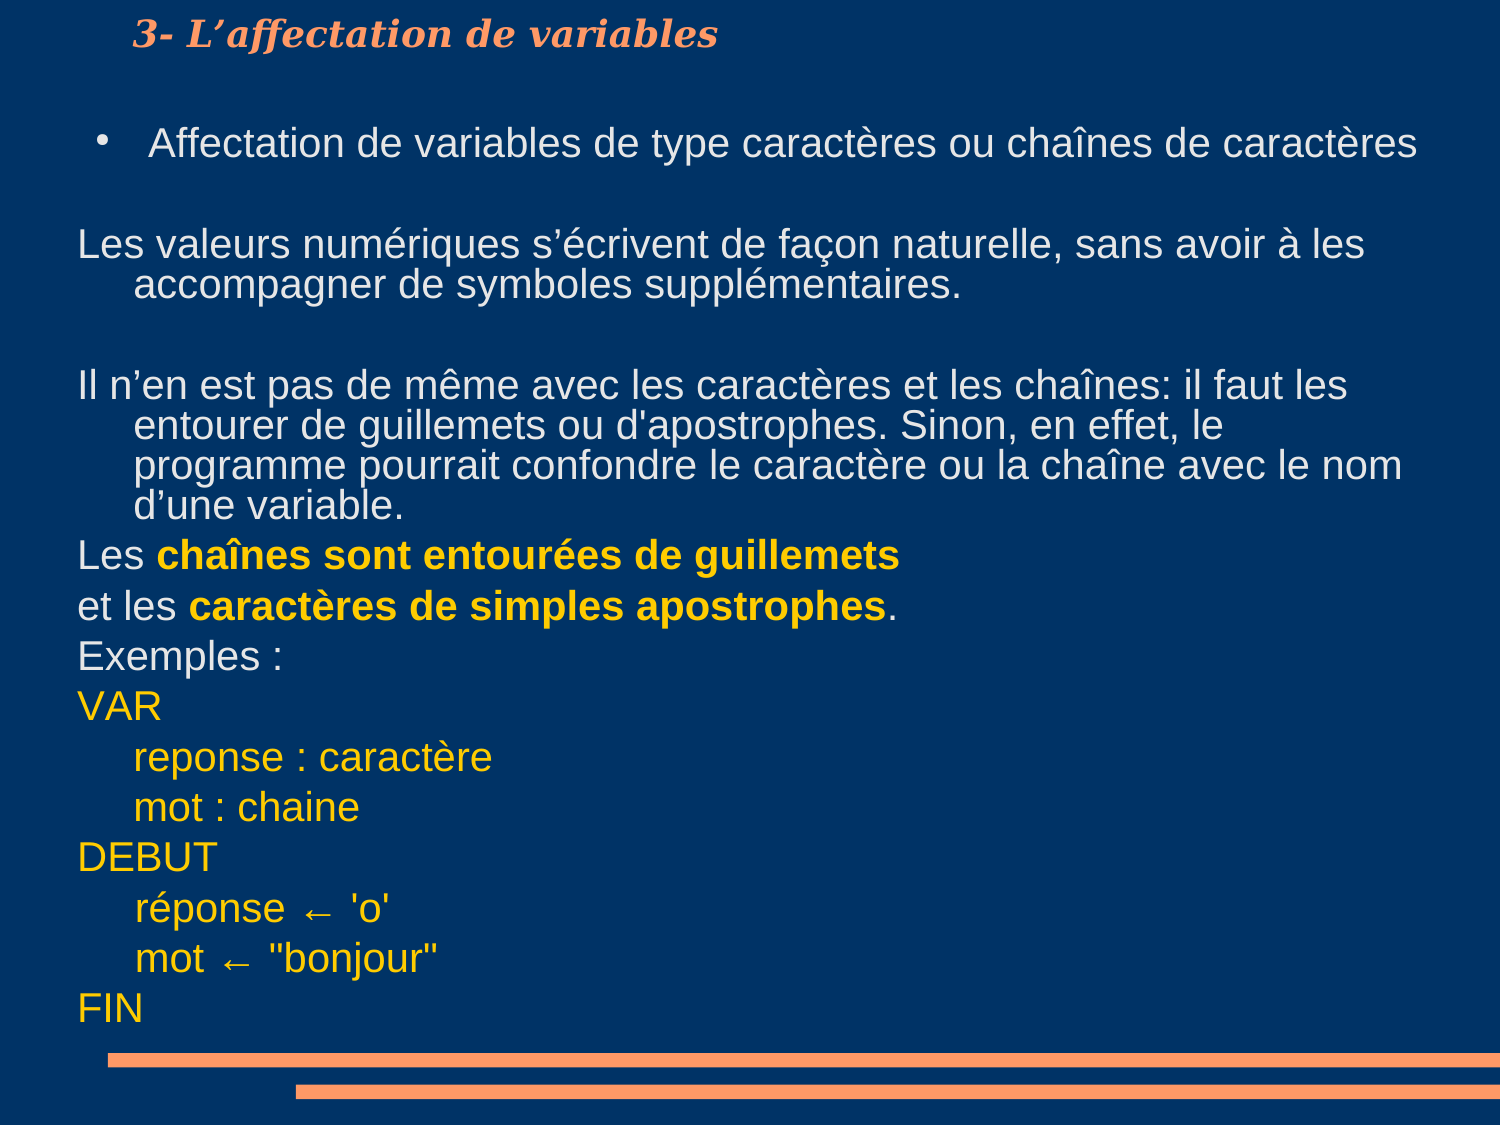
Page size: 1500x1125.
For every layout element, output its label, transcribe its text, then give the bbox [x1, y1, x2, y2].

title 3- L’affectation de variables [100, 0, 1376, 66]
list Affectation de variables de type caractères ou chaînes de caractères Les valeurs numériques s’écrivent de façon naturelle, sans avoir à les accompagner de symboles supplémentaires. Il n’en est pas de même avec les caractères et les chaînes: il faut les entourer de guillemets ou d'apostrophes. Sinon, en effet, le programme pourrait confondre le caractère ou la chaîne avec le nom d’une variable. Les chaînes sont entourées de guillemets et les caractères de simples apostrophes. Exemples : VAR reponse : caractère mot : chaine DEBUT réponse ← 'o' mot ← "bonjour" FIN [62, 118, 1463, 988]
